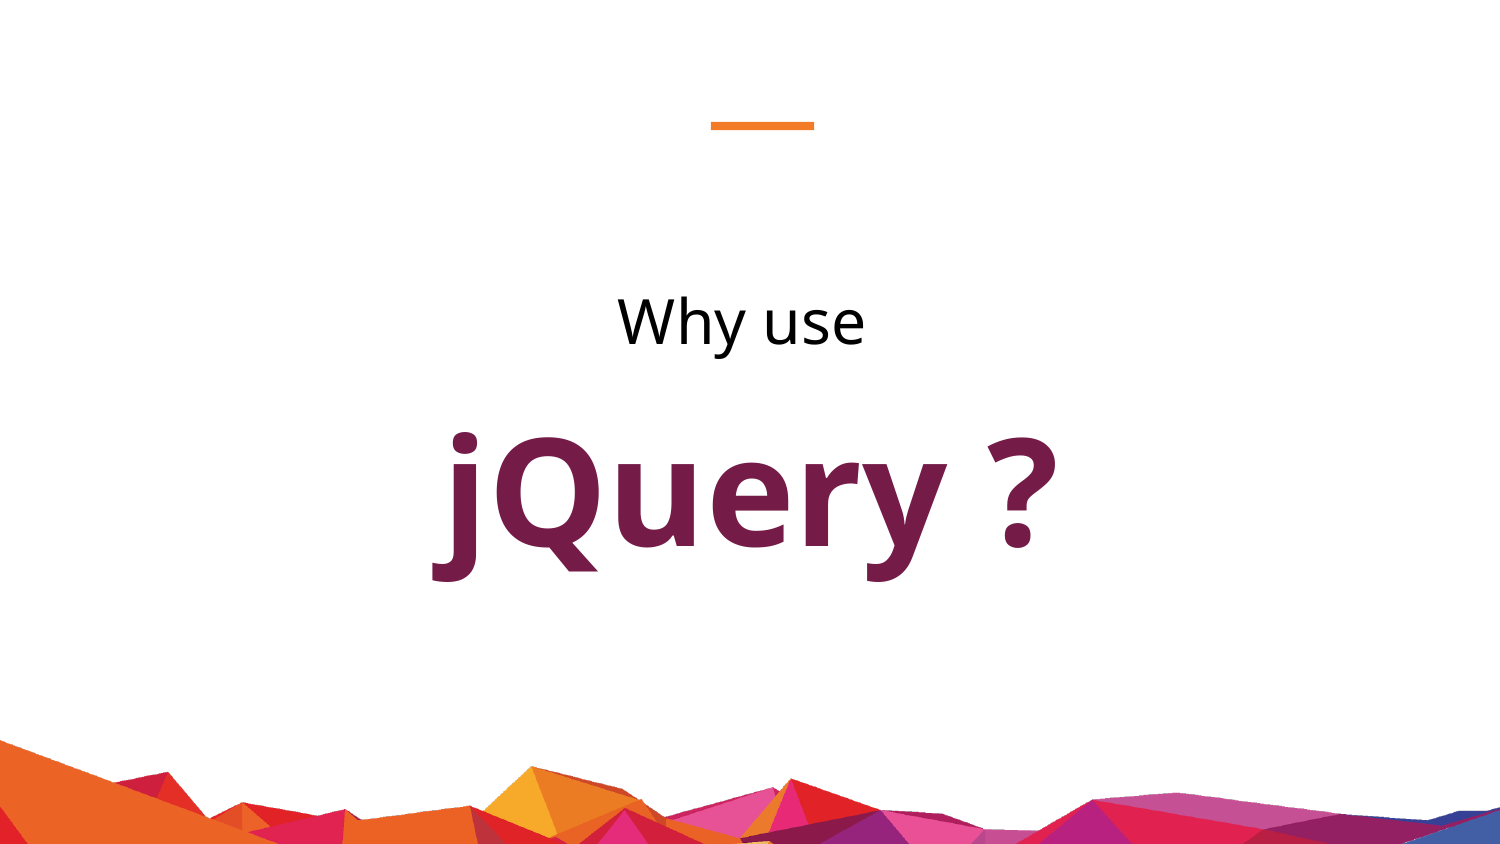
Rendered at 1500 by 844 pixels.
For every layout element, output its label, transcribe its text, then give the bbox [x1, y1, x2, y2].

picture [0, 740, 1500, 844]
text_box Why use jQuery ? [75, 38, 1426, 808]
